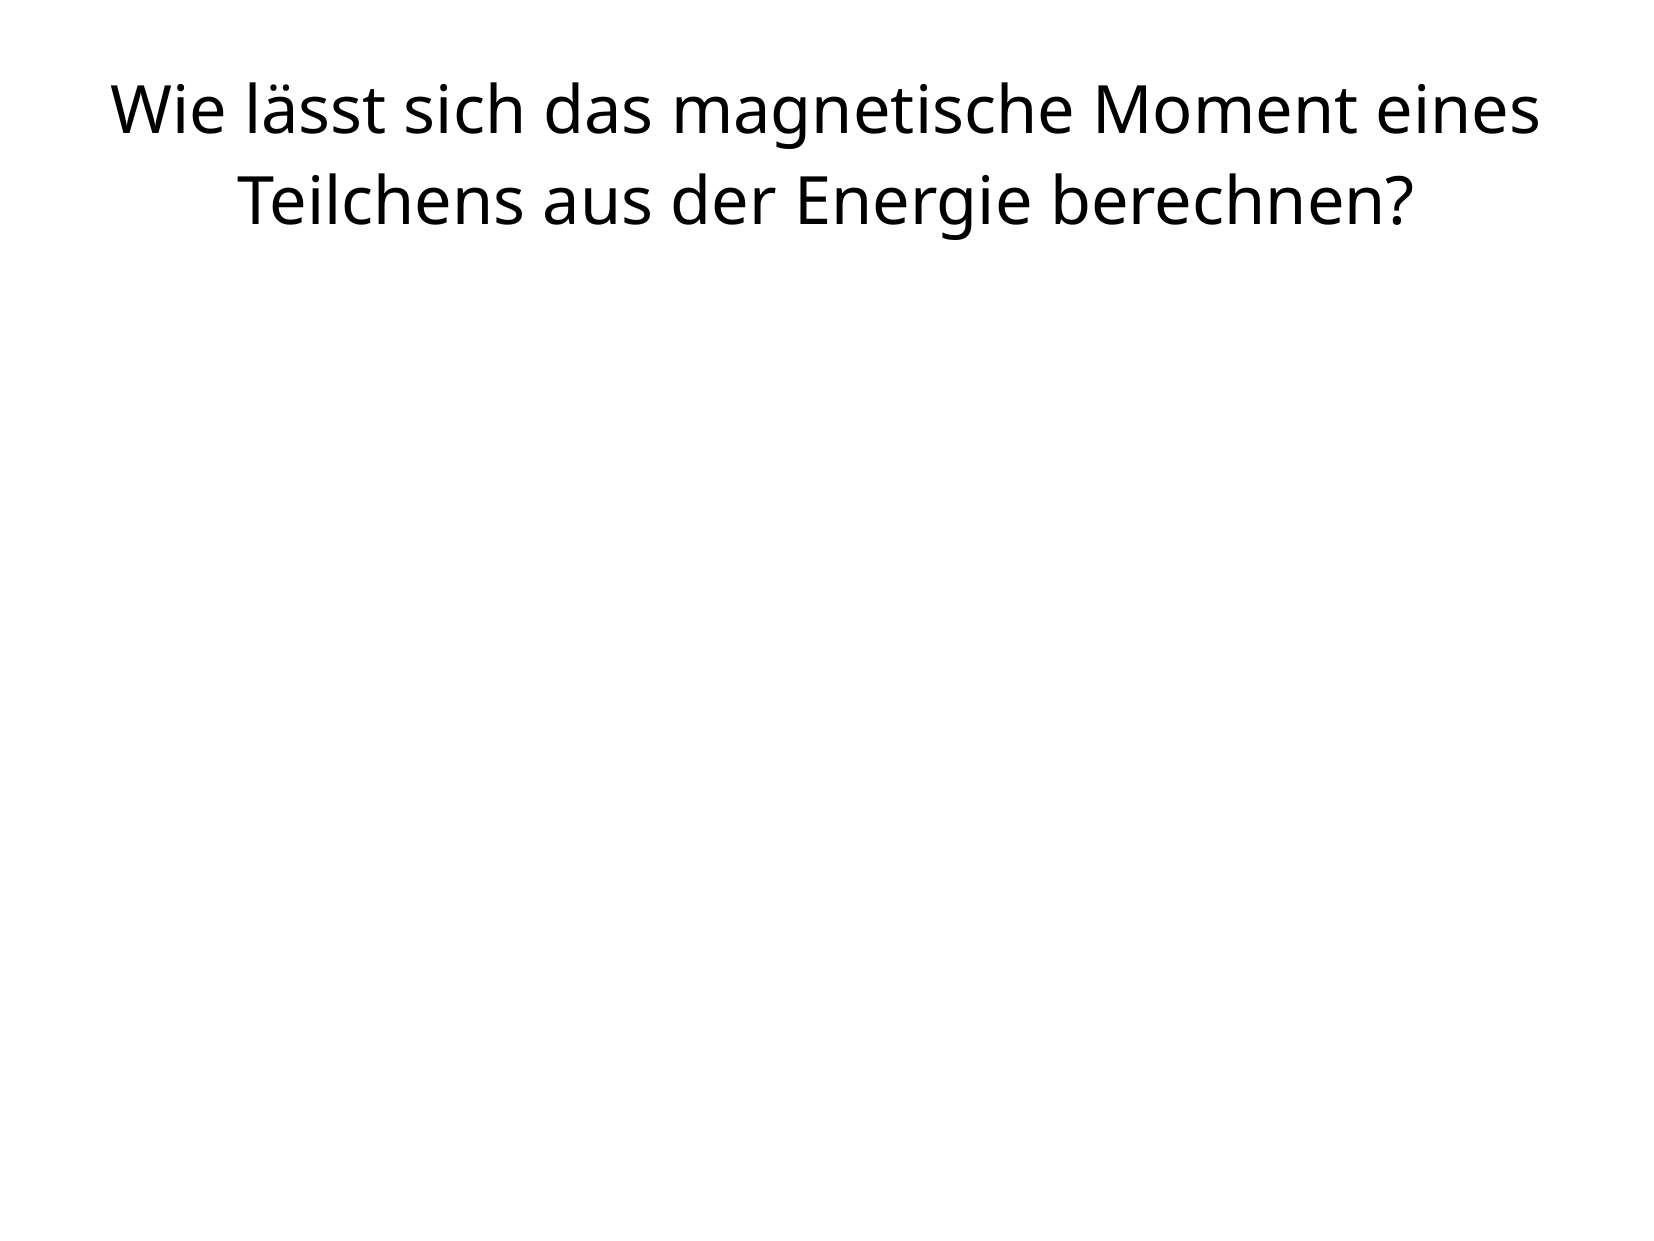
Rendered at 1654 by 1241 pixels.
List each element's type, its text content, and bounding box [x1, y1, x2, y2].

title Wie lässt sich das magnetische Moment eines Teilchens aus der Energie berechnen? [82, 49, 1571, 257]
